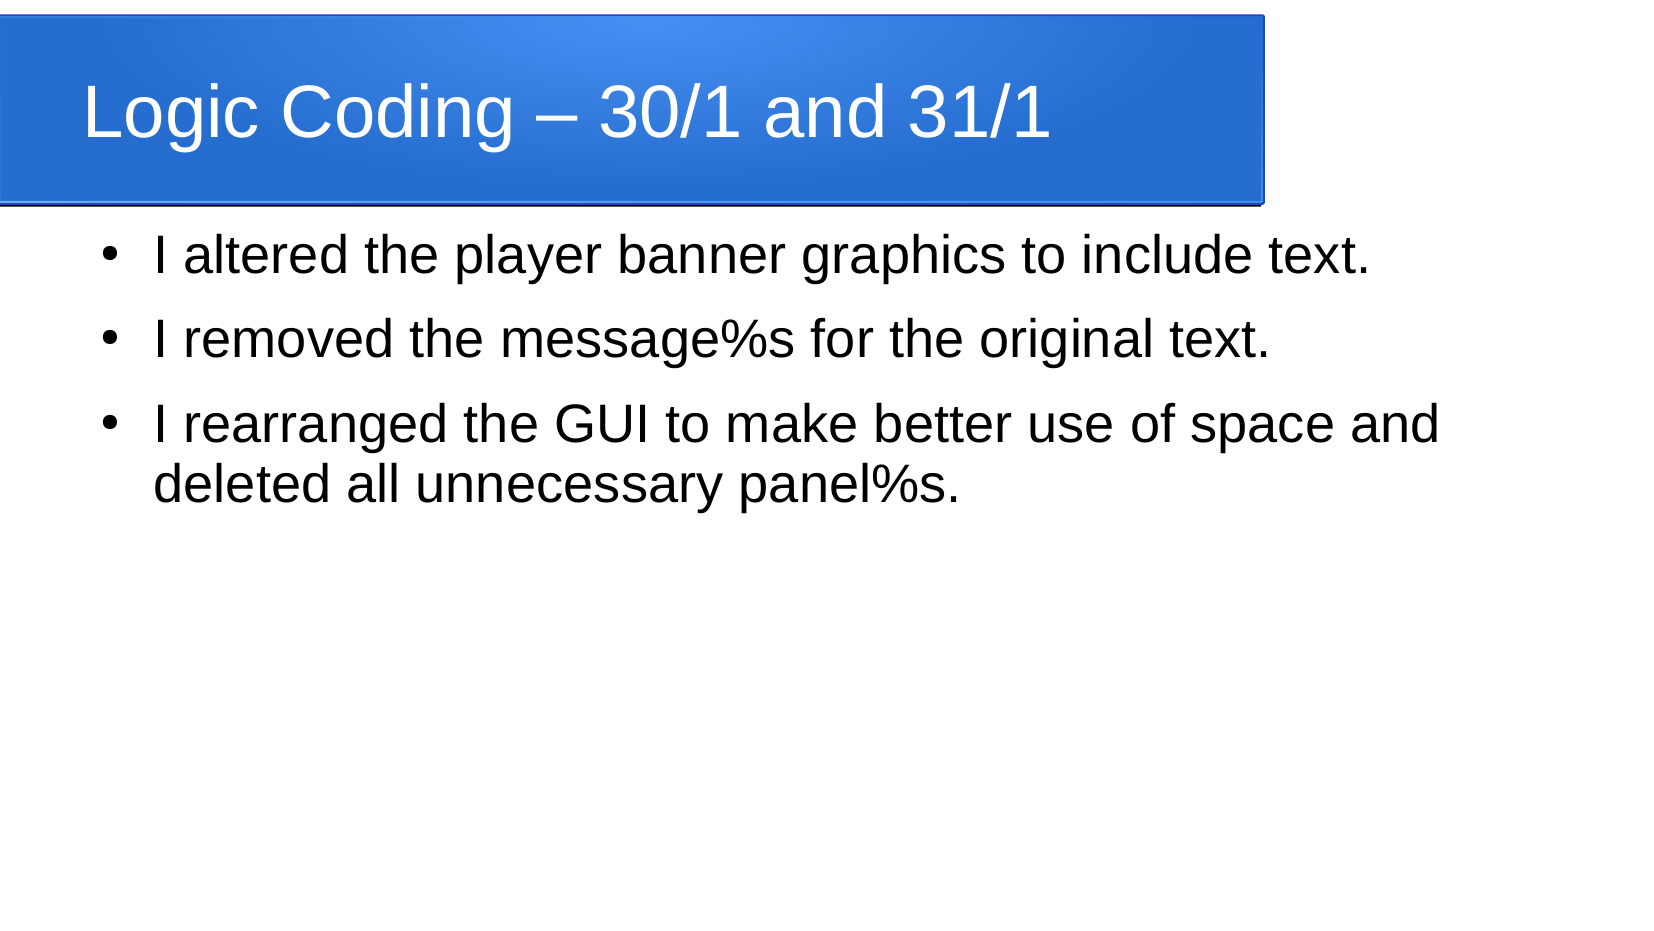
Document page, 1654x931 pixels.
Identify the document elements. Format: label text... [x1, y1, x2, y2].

title Logic Coding – 30/1 and 31/1 [82, 35, 1235, 189]
list I altered the player banner graphics to include text. I removed the message%s for the original text. I rearranged the GUI to make better use of space and deleted all unnecessary panel%s. [82, 224, 1571, 764]
